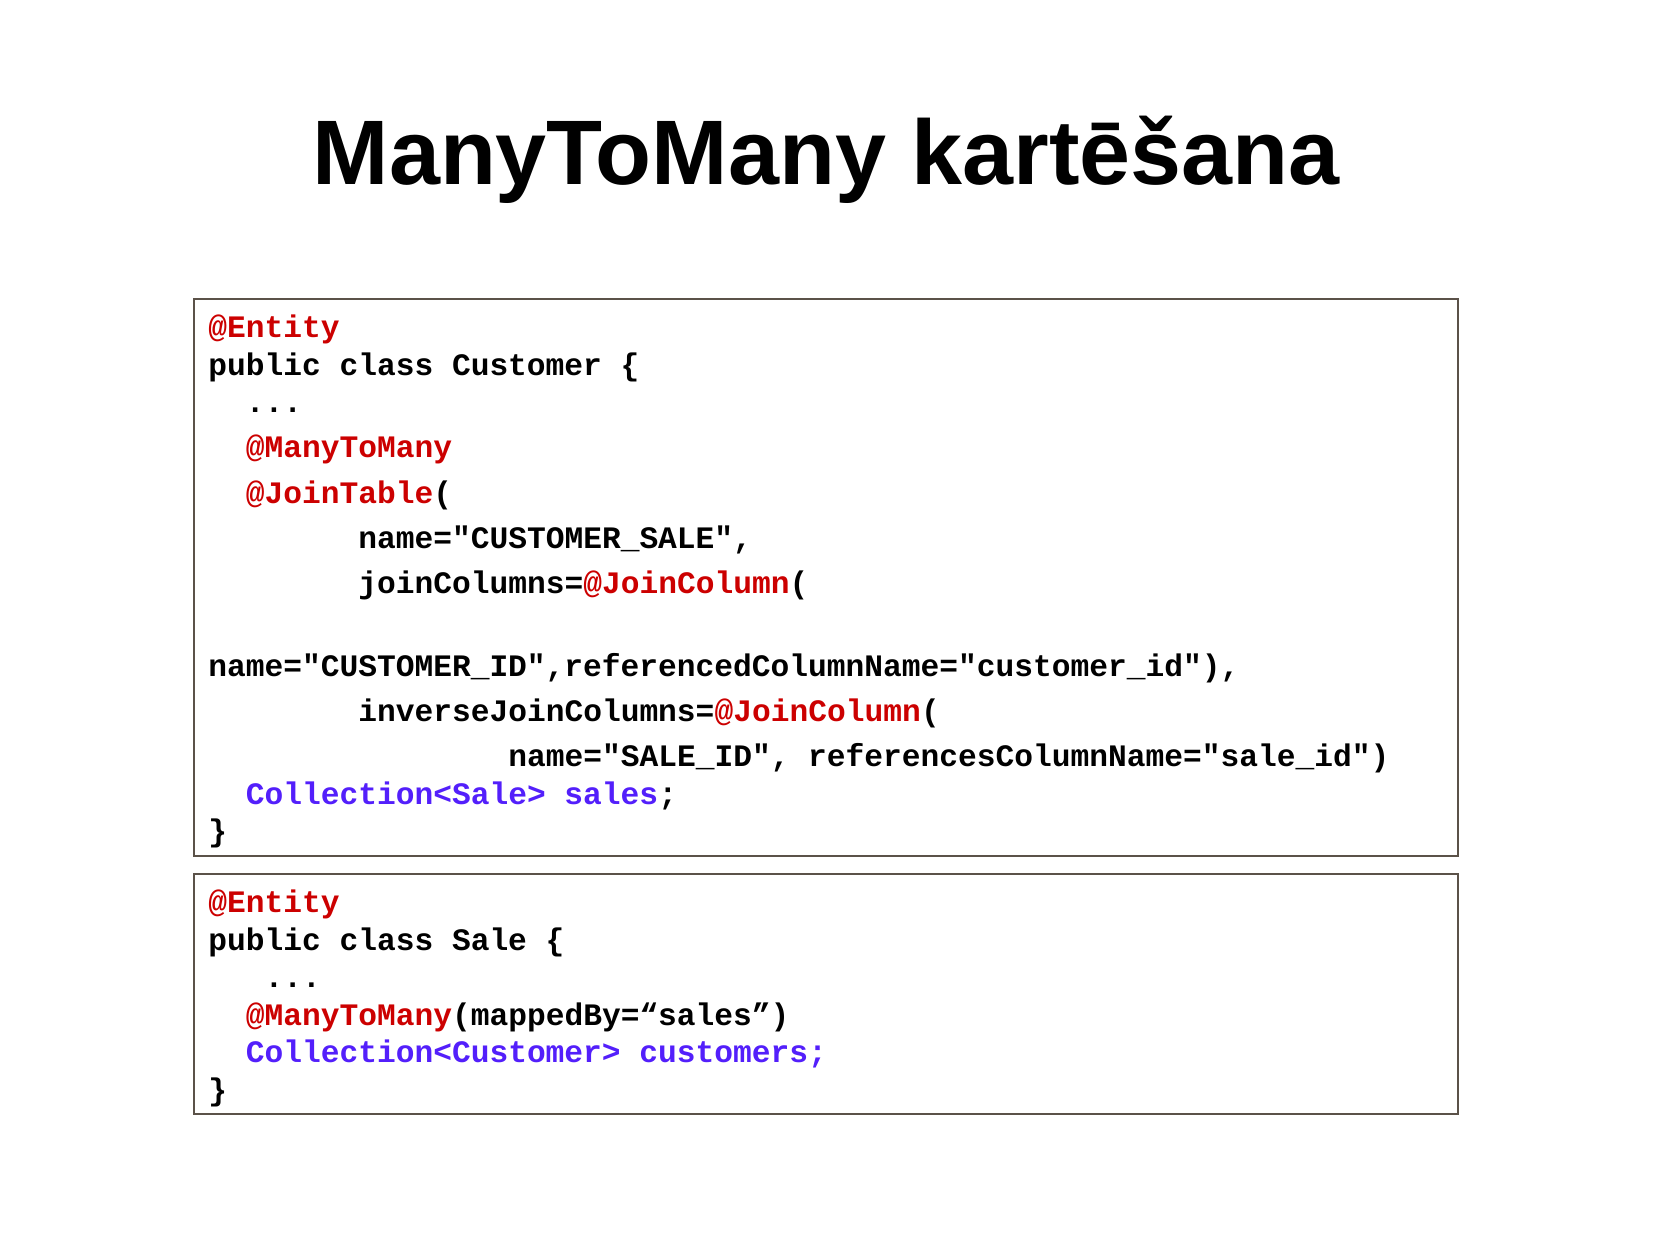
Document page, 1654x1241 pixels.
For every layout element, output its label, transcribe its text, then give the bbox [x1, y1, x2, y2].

text_box @Entity public class Sale { ... @ManyToMany(mappedBy=“sales”) Collection<Customer> customers; } [193, 873, 1458, 1115]
title ManyToMany kartēšana [82, 49, 1571, 257]
text_box @Entity public class Customer { ... @ManyToMany @JoinTable( name="CUSTOMER_SALE", joinColumns=@JoinColumn( name="CUSTOMER_ID",referencedColumnName="customer_id"), inverseJoinColumns=@JoinColumn( name="SALE_ID", referencesColumnName="sale_id") Collection<Sale> sales; } [193, 298, 1458, 856]
